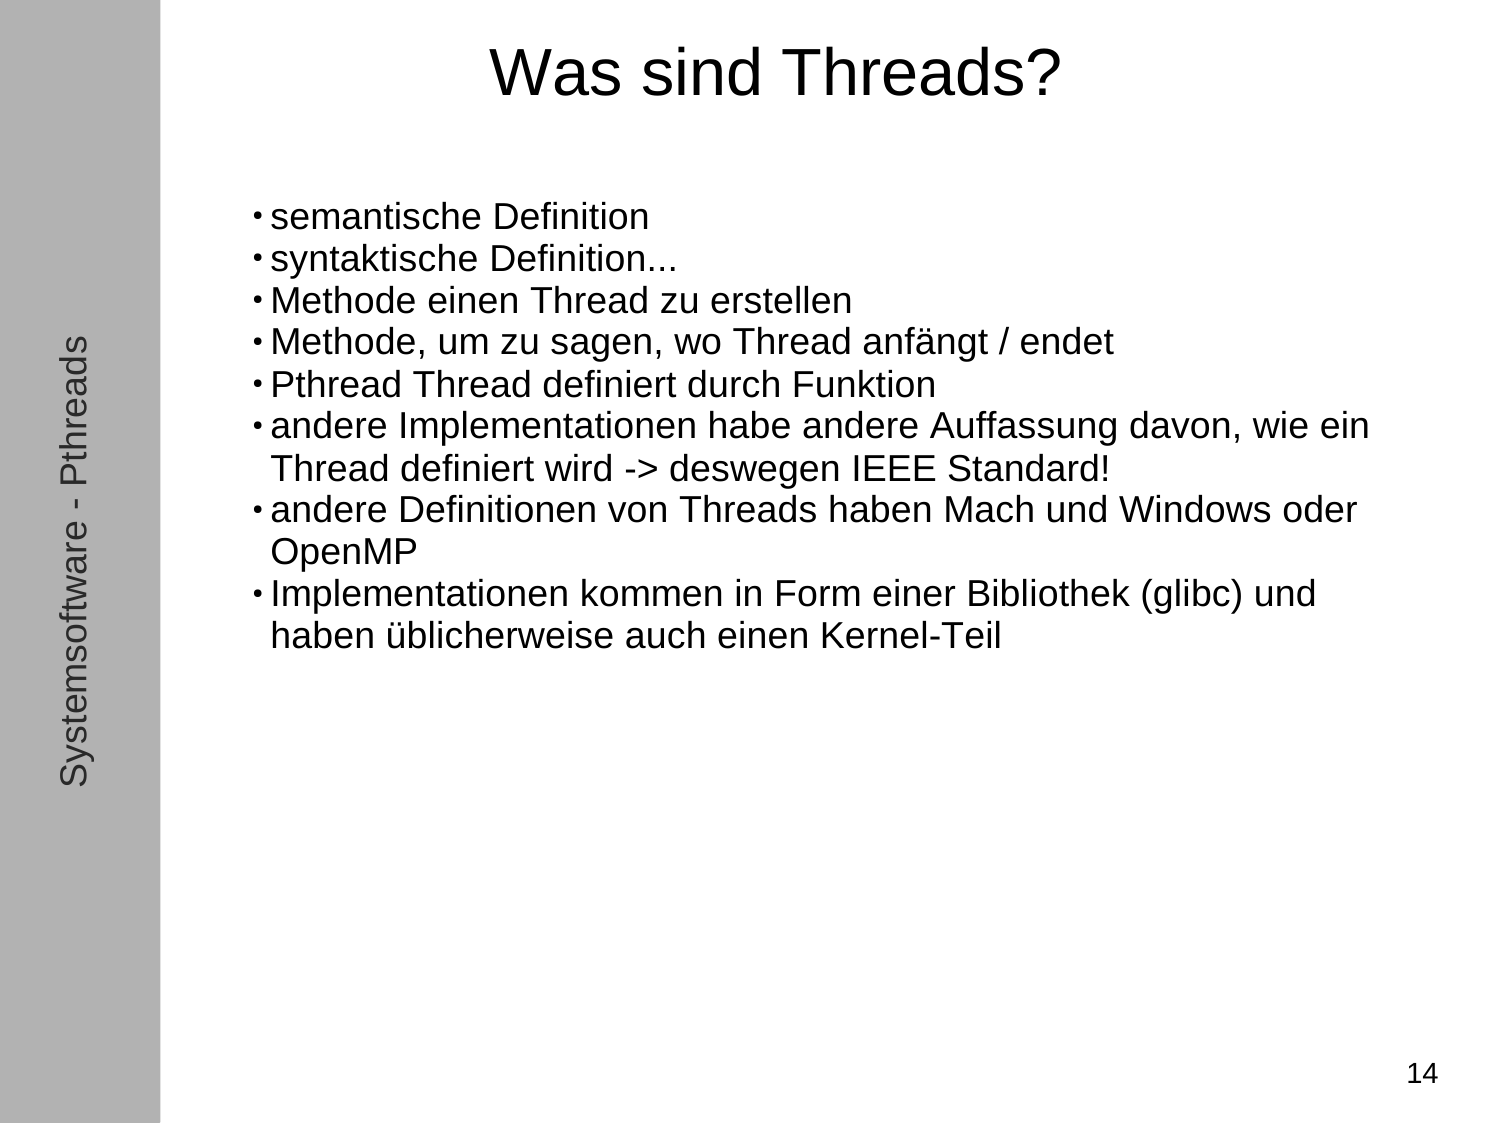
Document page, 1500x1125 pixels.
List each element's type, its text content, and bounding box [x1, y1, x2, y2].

text_box Was sind Threads? [447, 27, 1105, 123]
text_box <number> [1406, 1057, 1500, 1106]
text_box [0, 0, 160, 1123]
text_box Systemsoftware - Pthreads [47, 1, 121, 1124]
text_box semantische Definition syntaktische Definition... Methode einen Thread zu erstellen Methode, um zu sagen, wo Thread anfängt / endet Pthread Thread definiert durch Funktion andere Implementationen habe andere Auffassung davon, wie ein Thread definiert wird -> deswegen IEEE Standard! andere Definitionen von Threads haben Mach und Windows oder OpenMP Implementationen kommen in Form einer Bibliothek (glibc) und haben üblicherweise auch einen Kernel-Teil [237, 187, 1448, 918]
